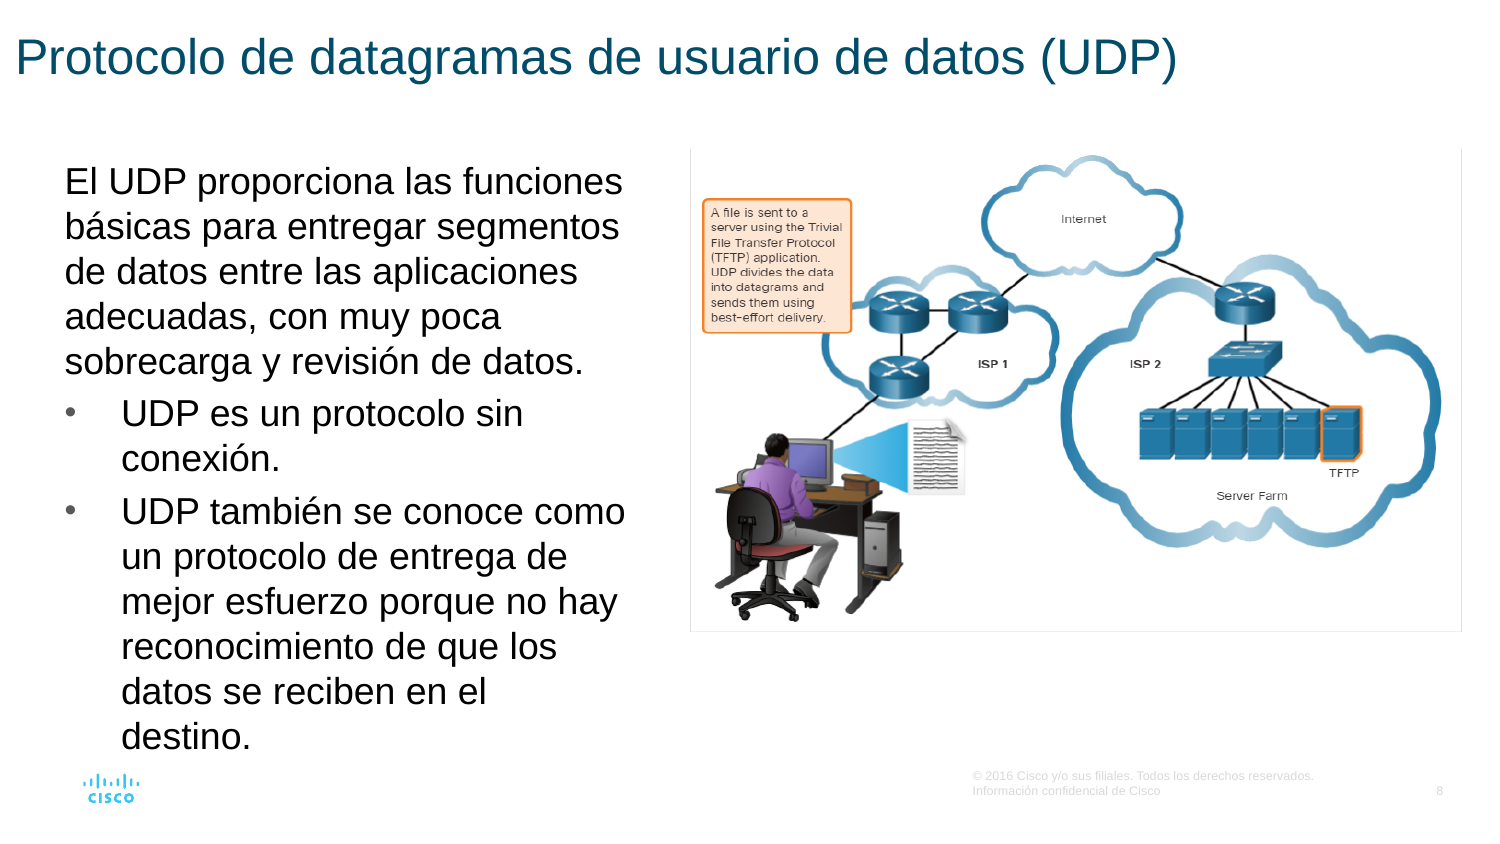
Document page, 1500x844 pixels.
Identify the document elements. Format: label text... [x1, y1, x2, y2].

title Protocolo de datagramas de usuario de datos (UDP) [0, 0, 1369, 121]
picture [690, 149, 1469, 632]
list El UDP proporciona las funciones básicas para entregar segmentos de datos entre las aplicaciones adecuadas, con muy poca sobrecarga y revisión de datos. UDP es un protocolo sin conexión. UDP también se conoce como un protocolo de entrega de mejor esfuerzo porque no hay reconocimiento de que los datos se reciben en el destino. [49, 149, 643, 744]
